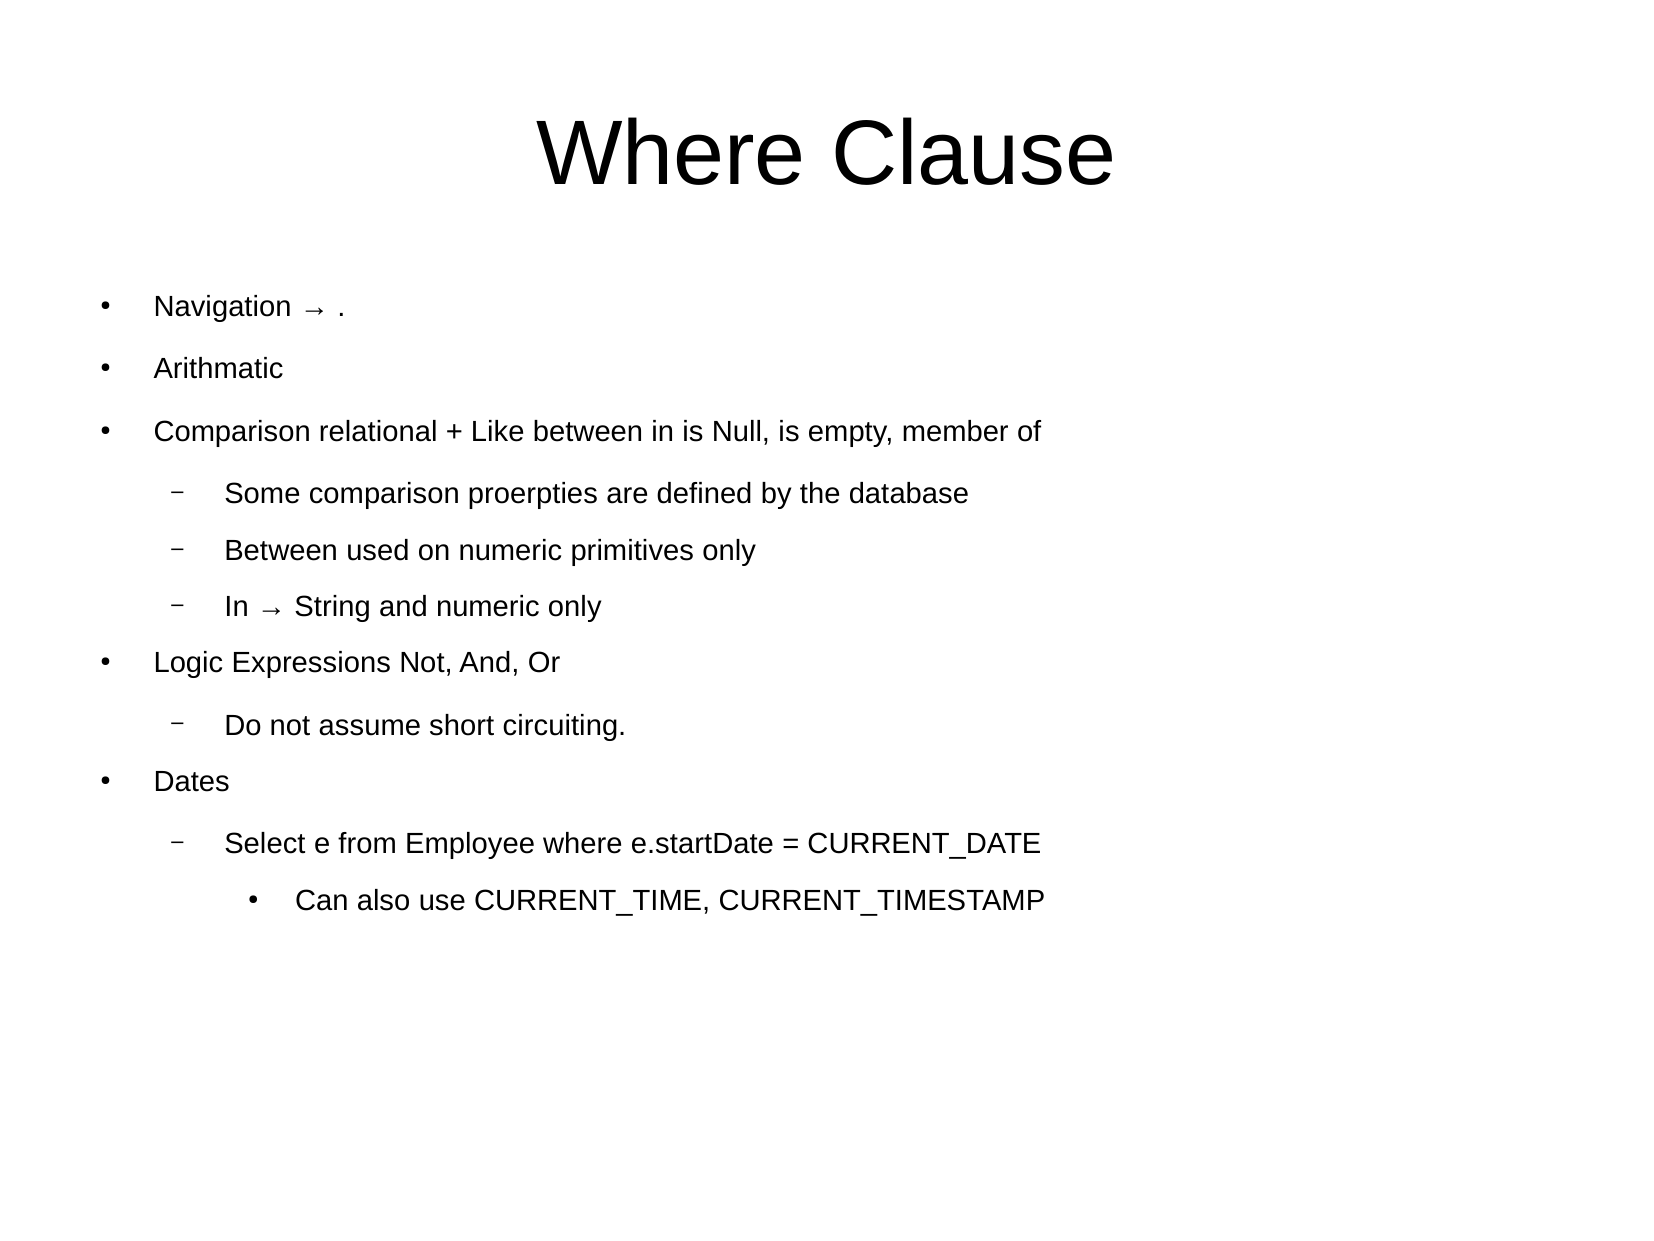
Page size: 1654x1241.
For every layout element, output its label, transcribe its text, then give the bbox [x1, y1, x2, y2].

list Navigation → . Arithmatic Comparison relational + Like between in is Null, is empty, member of Some comparison proerpties are defined by the database Between used on numeric primitives only In → String and numeric only Logic Expressions Not, And, Or Do not assume short circuiting. Dates Select e from Employee where e.startDate = CURRENT_DATE Can also use CURRENT_TIME, CURRENT_TIMESTAMP [82, 290, 1538, 1010]
title Where Clause [82, 49, 1571, 257]
